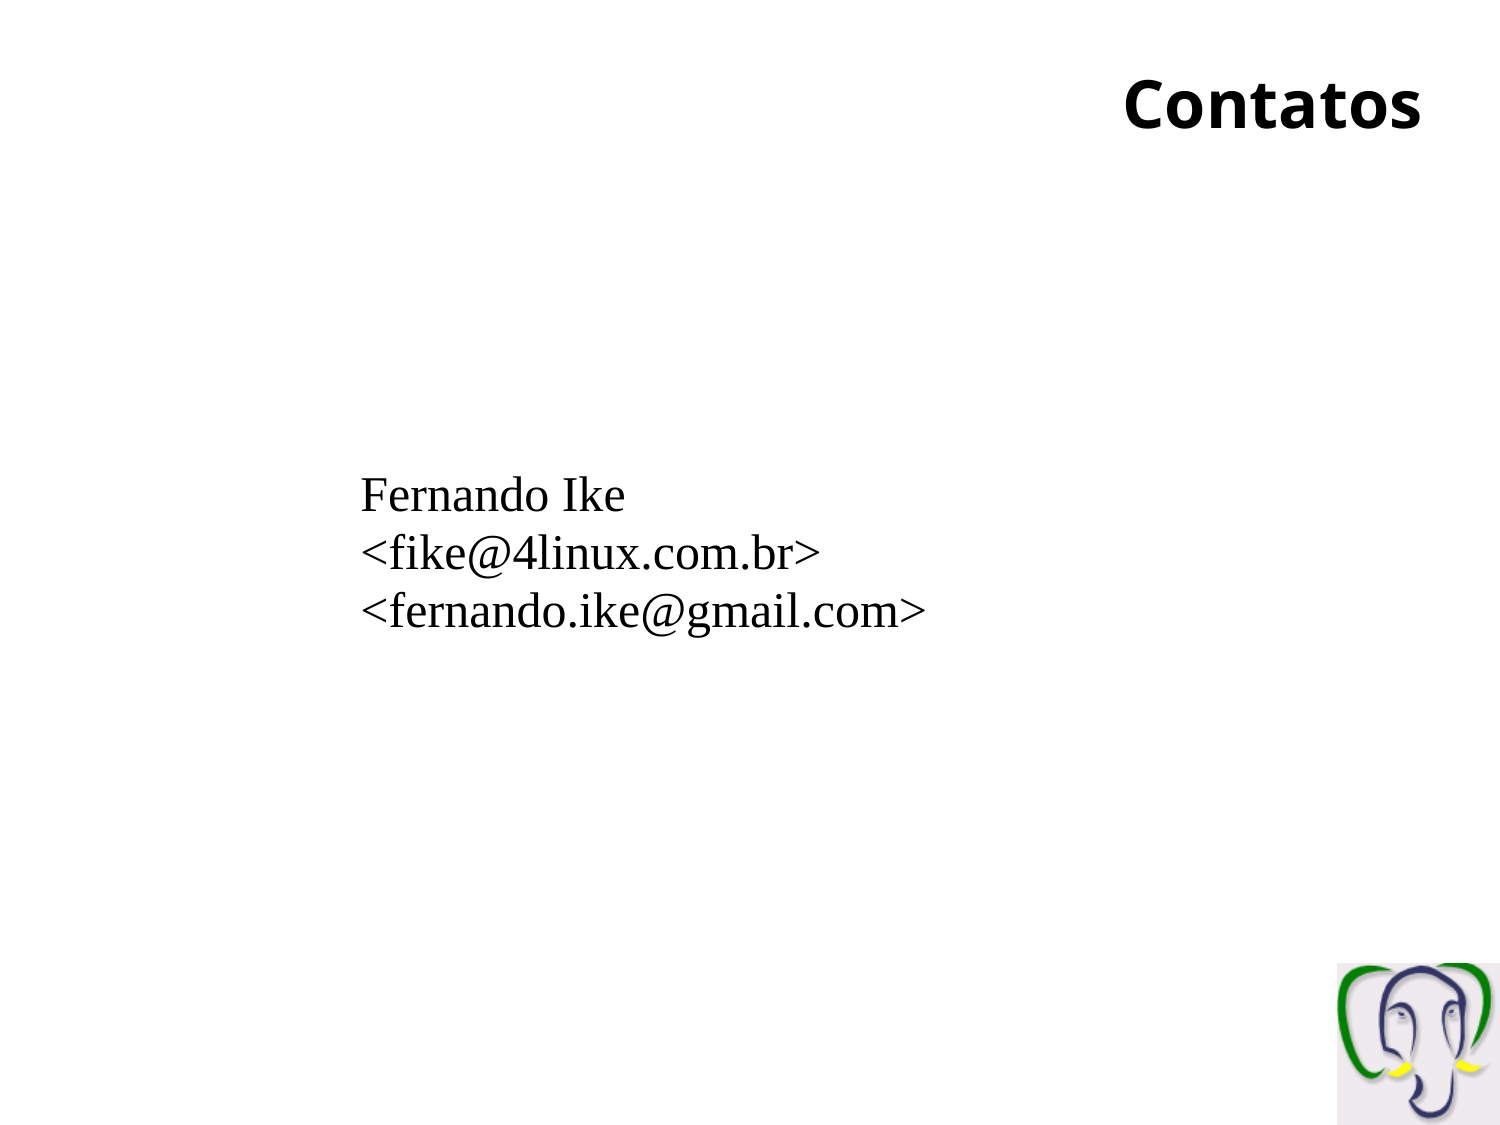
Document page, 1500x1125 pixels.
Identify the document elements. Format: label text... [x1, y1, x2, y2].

text_box Contatos [474, 50, 1438, 152]
picture [1337, 963, 1500, 1125]
text_box Fernando Ike <fike@4linux.com.br> <fernando.ike@gmail.com> [360, 464, 1332, 646]
